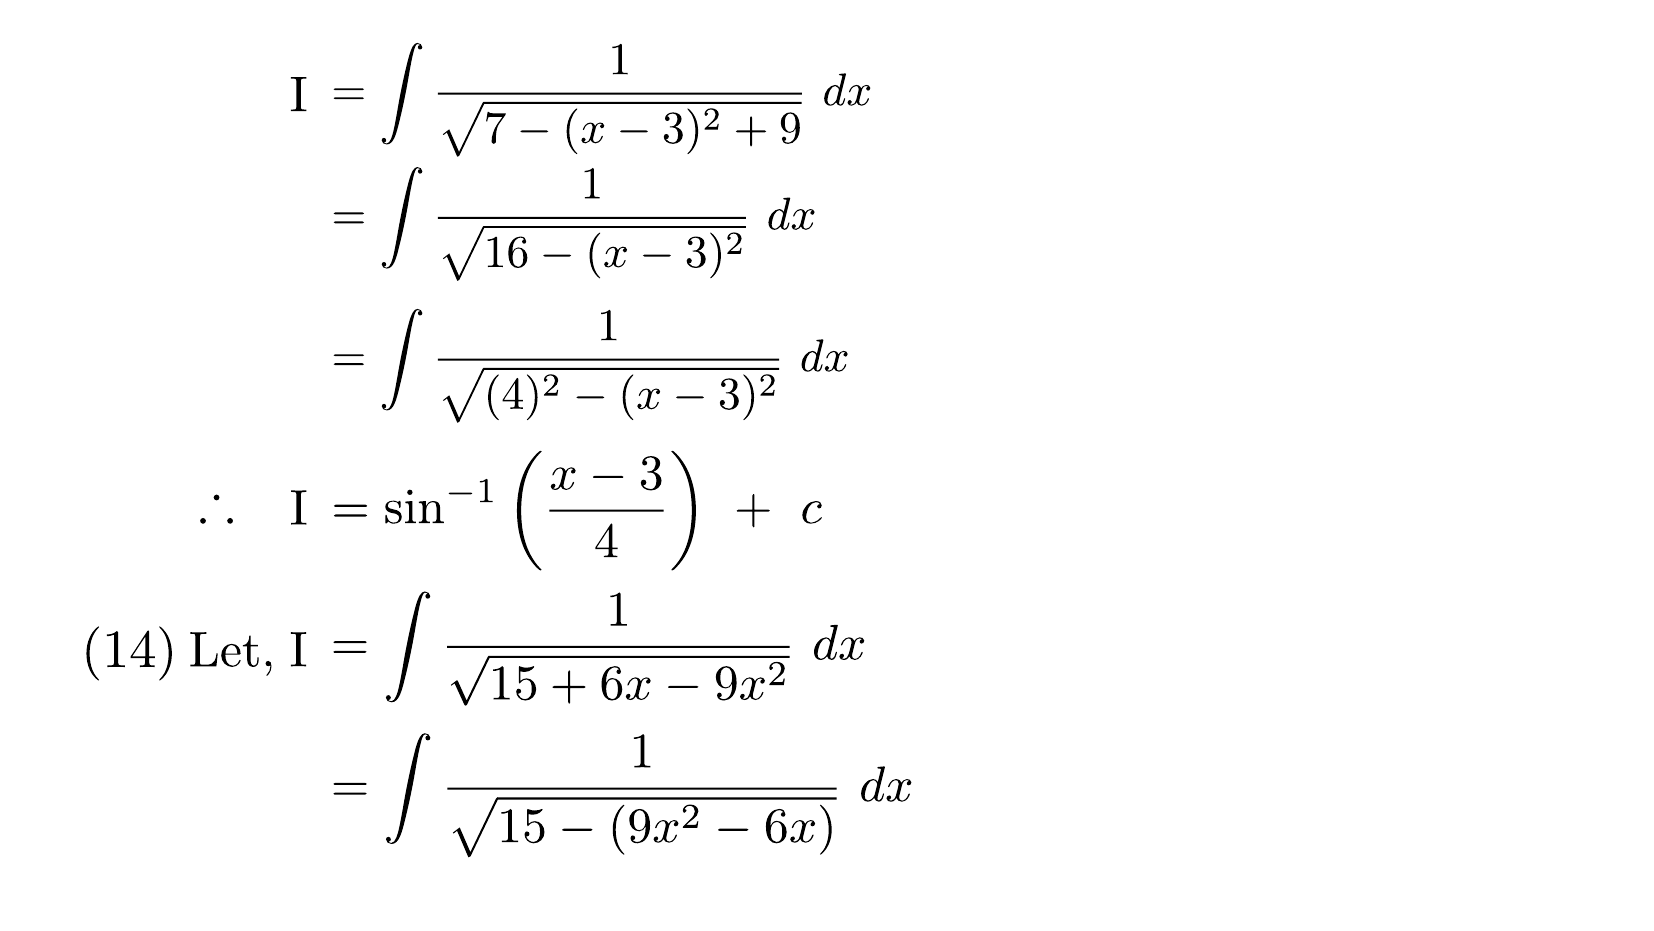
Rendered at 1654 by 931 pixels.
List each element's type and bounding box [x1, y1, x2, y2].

text_box [333, 591, 865, 706]
text_box [333, 308, 848, 423]
text_box [291, 490, 307, 525]
title [47, 36, 1607, 898]
text_box [83, 626, 172, 681]
text_box [190, 632, 272, 676]
text_box [200, 494, 233, 524]
text_box [333, 450, 822, 571]
text_box [333, 42, 871, 157]
text_box [333, 733, 912, 858]
text_box [333, 167, 815, 281]
text_box [290, 77, 307, 112]
text_box [290, 632, 307, 667]
